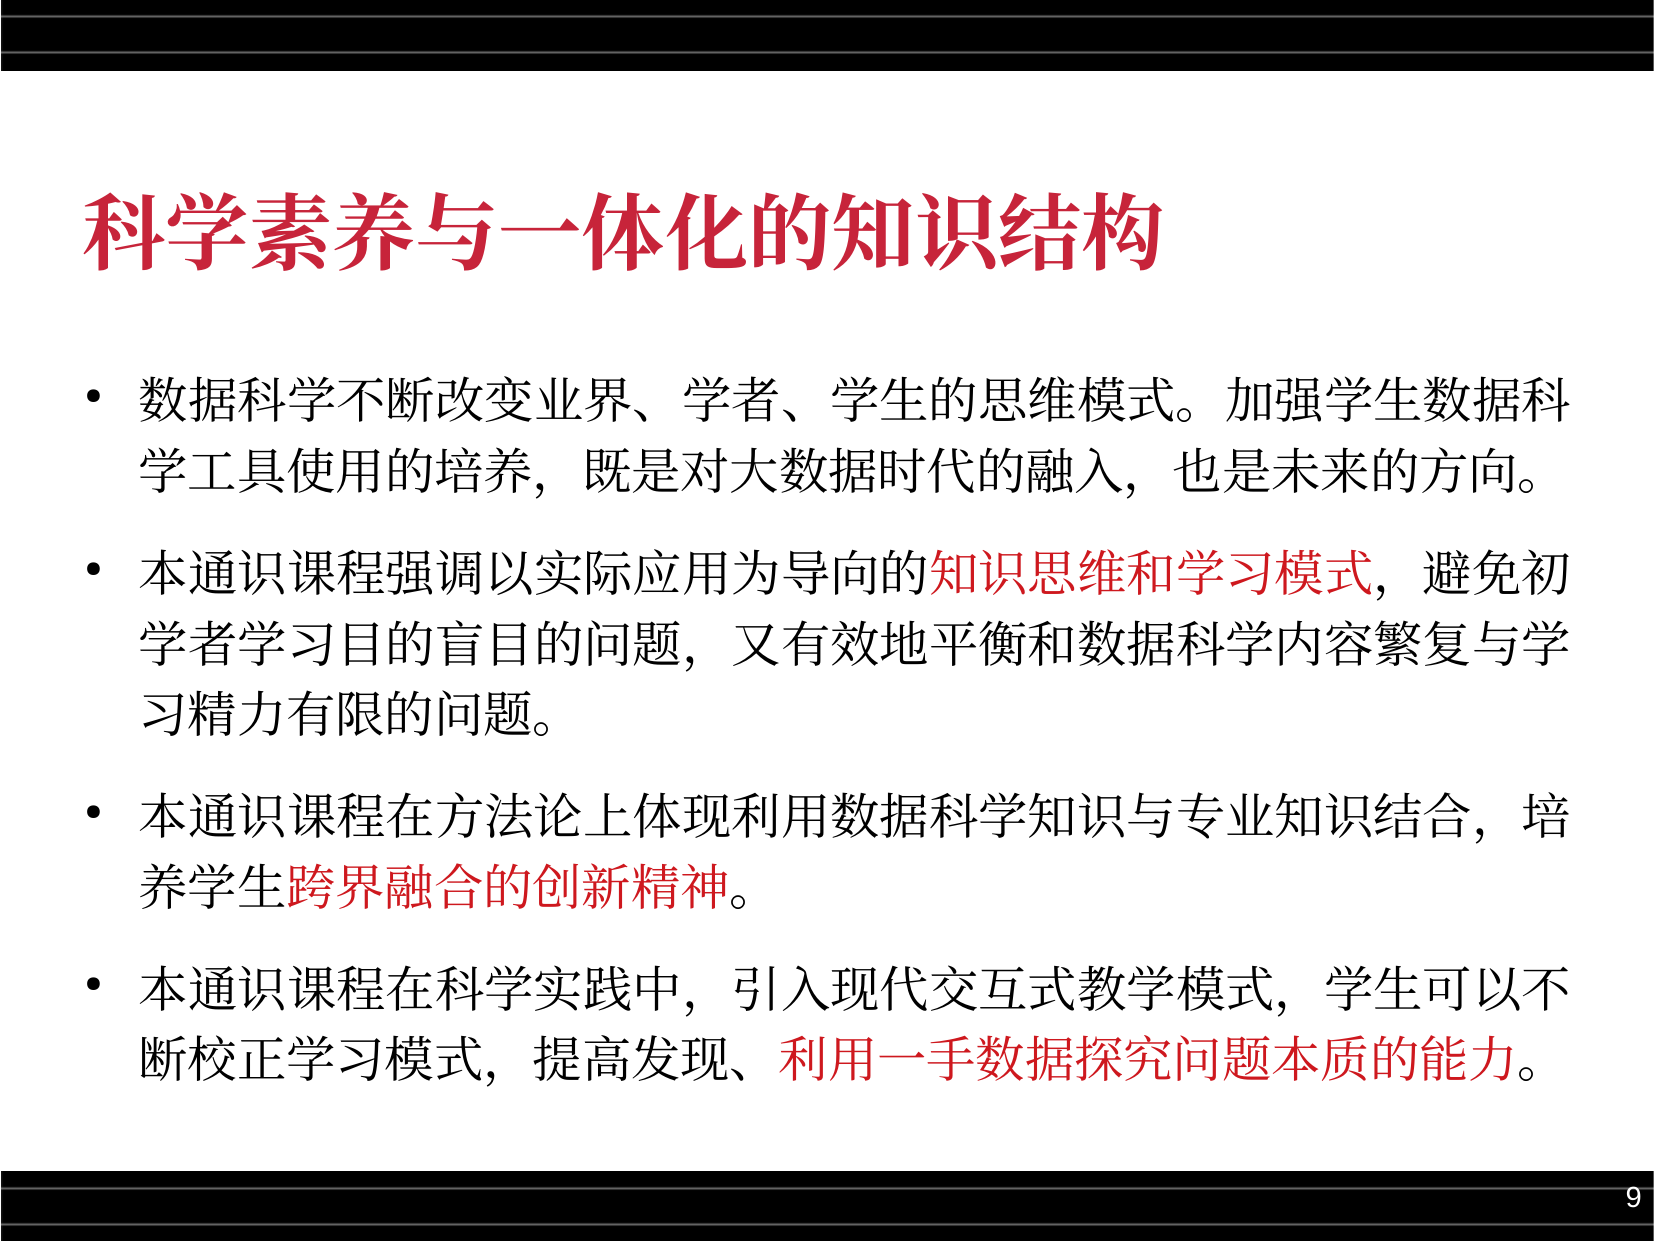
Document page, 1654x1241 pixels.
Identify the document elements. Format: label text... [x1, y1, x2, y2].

list 数据科学不断改变业界、学者、学生的思维模式。加强学生数据科学工具使用的培养，既是对大数据时代的融入，也是未来的方向。 本通识课程强调以实际应用为导向的知识思维和学习模式，避免初学者学习目的盲目的问题，又有效地平衡和数据科学内容繁复与学习精力有限的问题。 本通识课程在方法论上体现利用数据科学知识与专业知识结合，培养学生跨界融合的创新精神。 本通识课程在科学实践中，引入现代交互式教学模式，学生可以不断校正学习模式，提高发现、利用一手数据探究问题本质的能力。 [82, 362, 1571, 1119]
picture [1, 0, 1654, 71]
title 科学素养与一体化的知识结构 [82, 123, 1571, 331]
picture [1, 1171, 1654, 1241]
